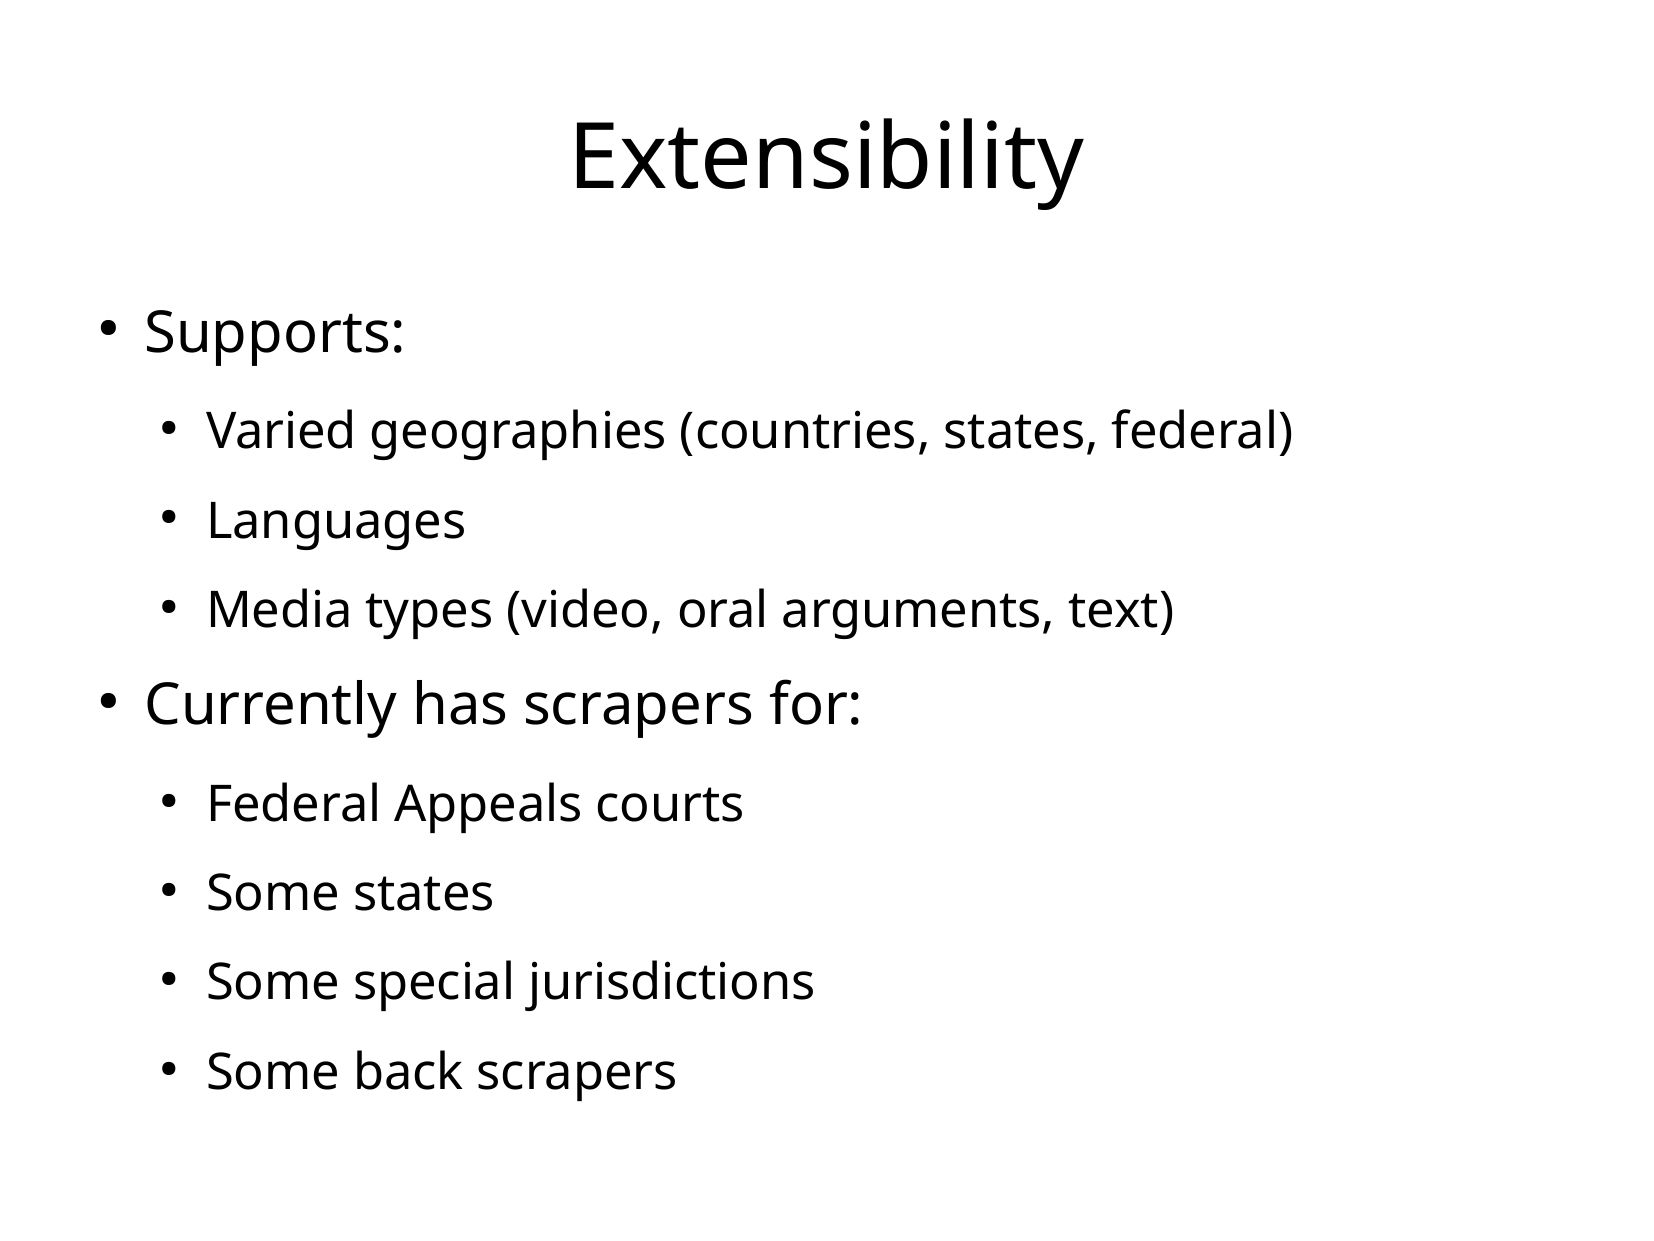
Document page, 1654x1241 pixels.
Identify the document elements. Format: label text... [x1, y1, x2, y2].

list Supports: Varied geographies (countries, states, federal) Languages Media types (video, oral arguments, text) Currently has scrapers for: Federal Appeals courts Some states Some special jurisdictions Some back scrapers [82, 290, 1571, 1109]
title Extensibility [82, 56, 1571, 250]
